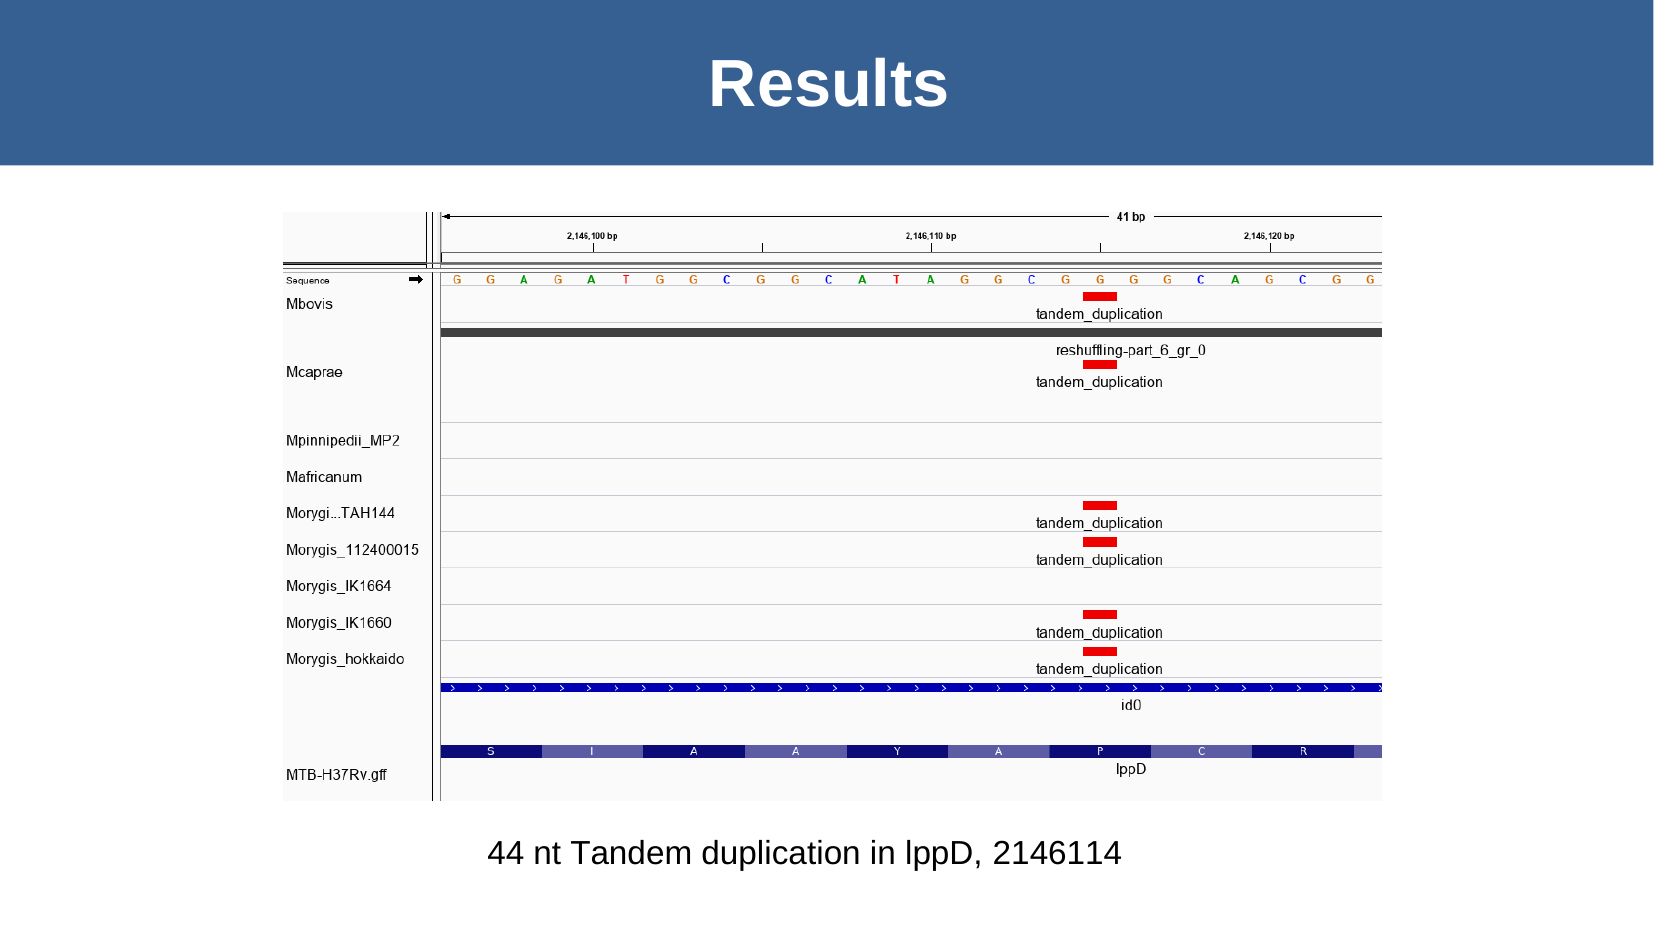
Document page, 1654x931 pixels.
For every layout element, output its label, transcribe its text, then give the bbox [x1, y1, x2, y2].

picture [283, 212, 1382, 801]
text_box 44 nt Tandem duplication in lppD, 2146114 [472, 826, 1193, 891]
text_box Results [0, 0, 1654, 166]
